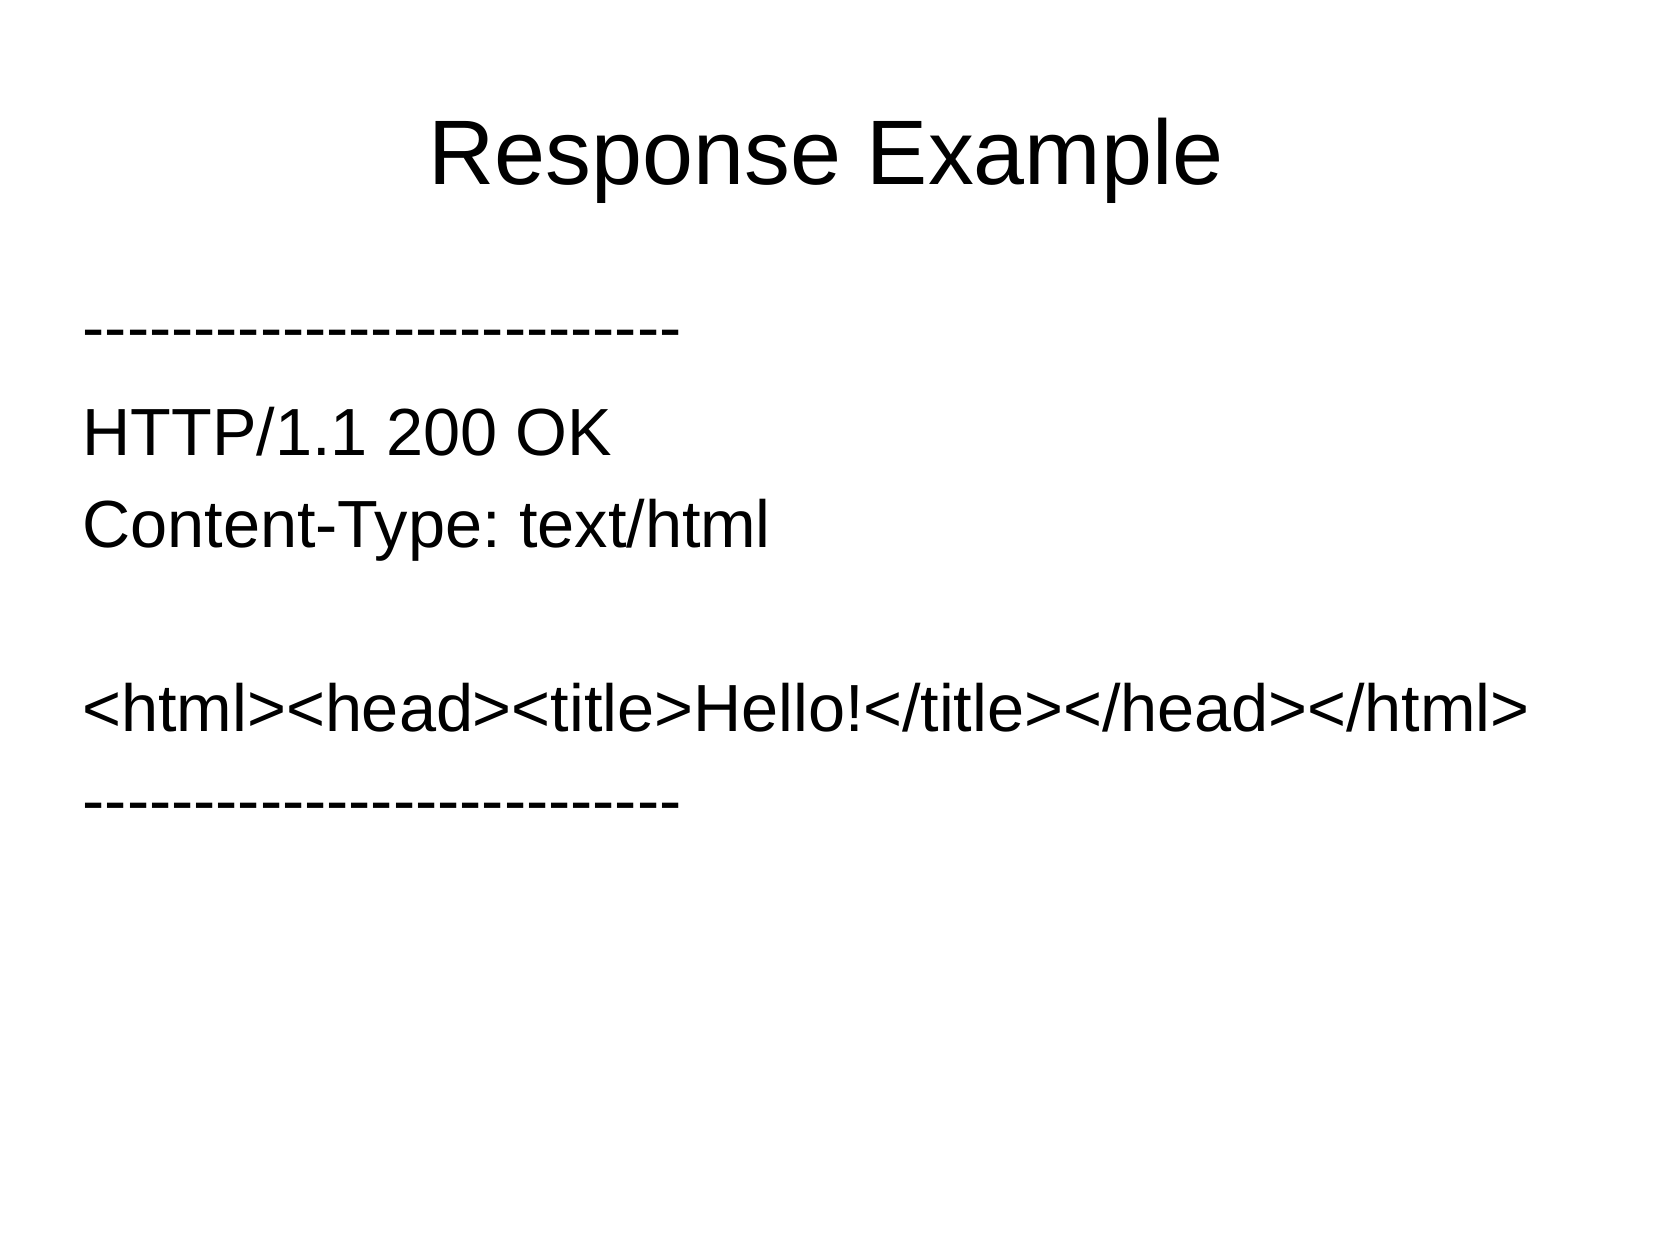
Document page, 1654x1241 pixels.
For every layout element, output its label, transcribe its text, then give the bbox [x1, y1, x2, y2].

list --------------------------- HTTP/1.1 200 OK Content-Type: text/html <html><head><title>Hello!</title></head></html> --------------------------- [82, 290, 1571, 1010]
title Response Example [82, 49, 1571, 257]
